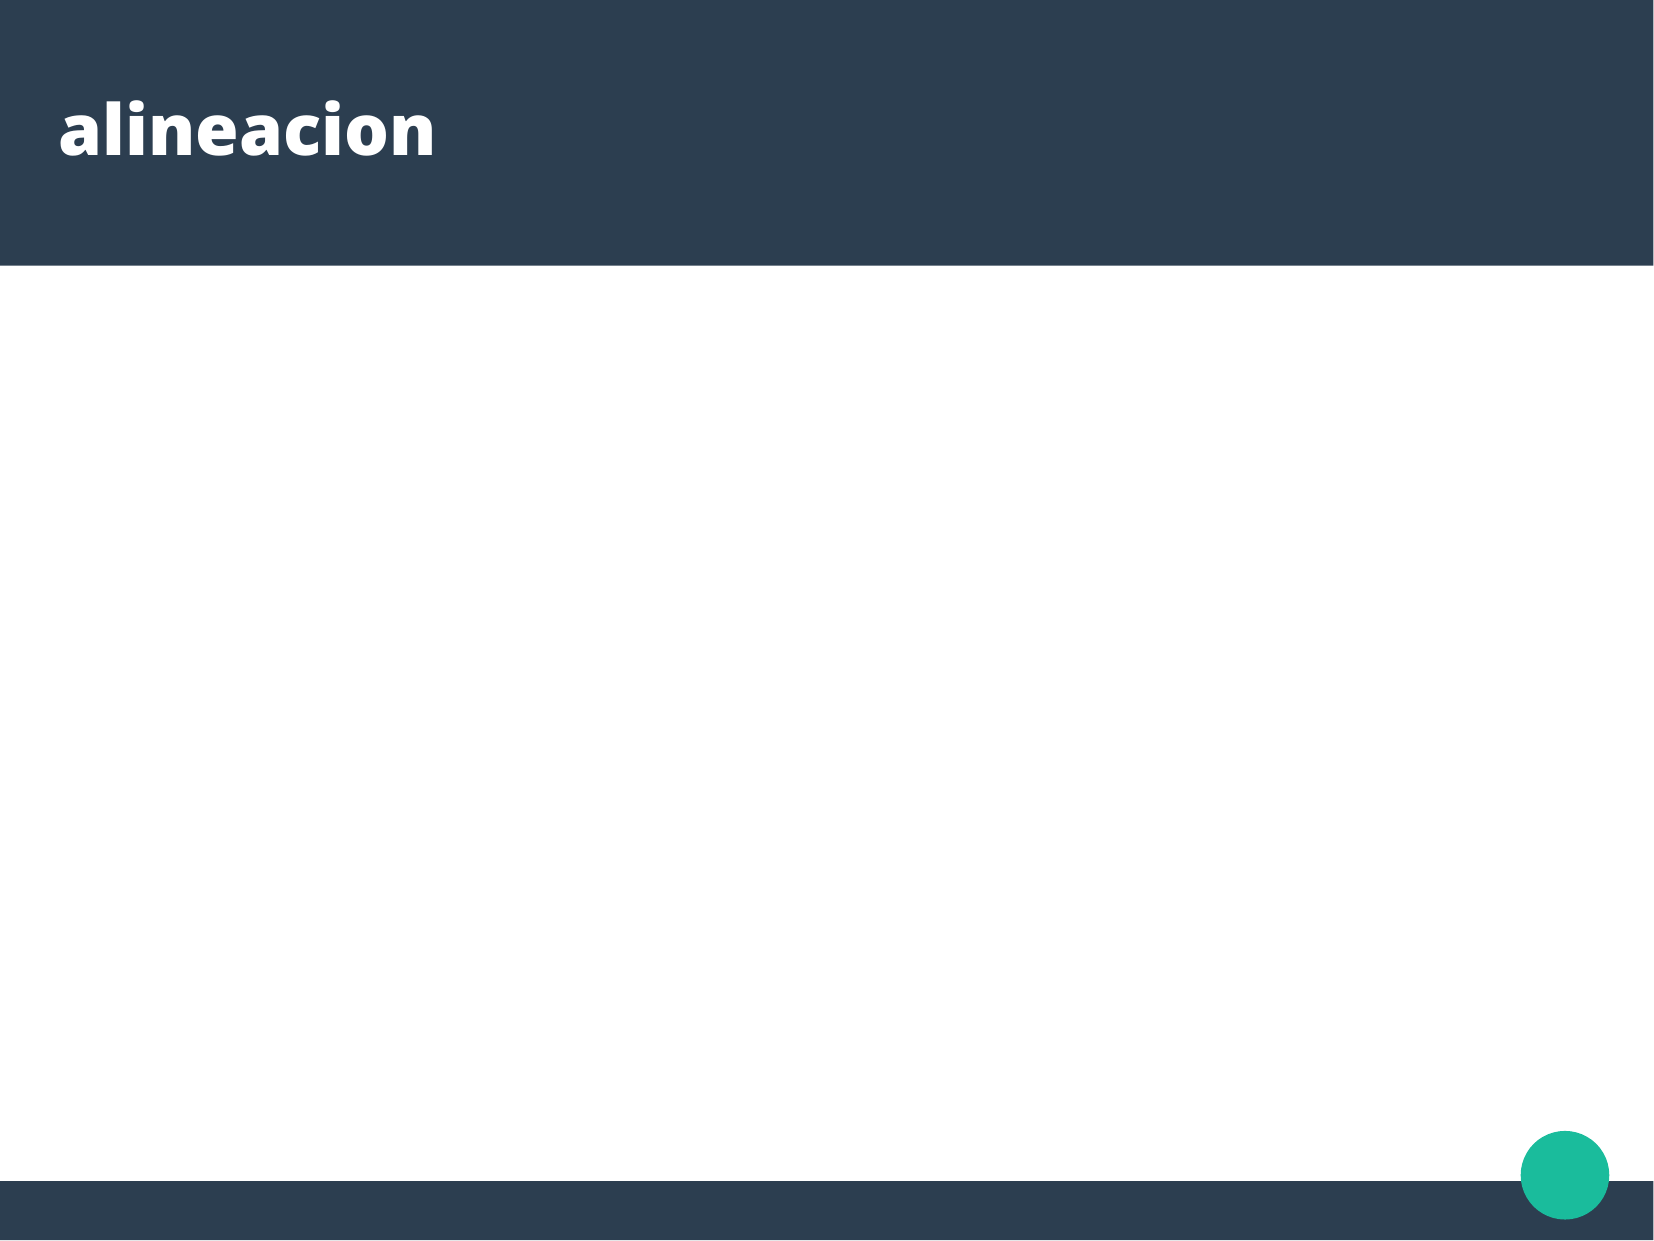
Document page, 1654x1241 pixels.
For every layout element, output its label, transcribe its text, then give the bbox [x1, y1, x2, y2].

title alineacion [59, 49, 1595, 207]
